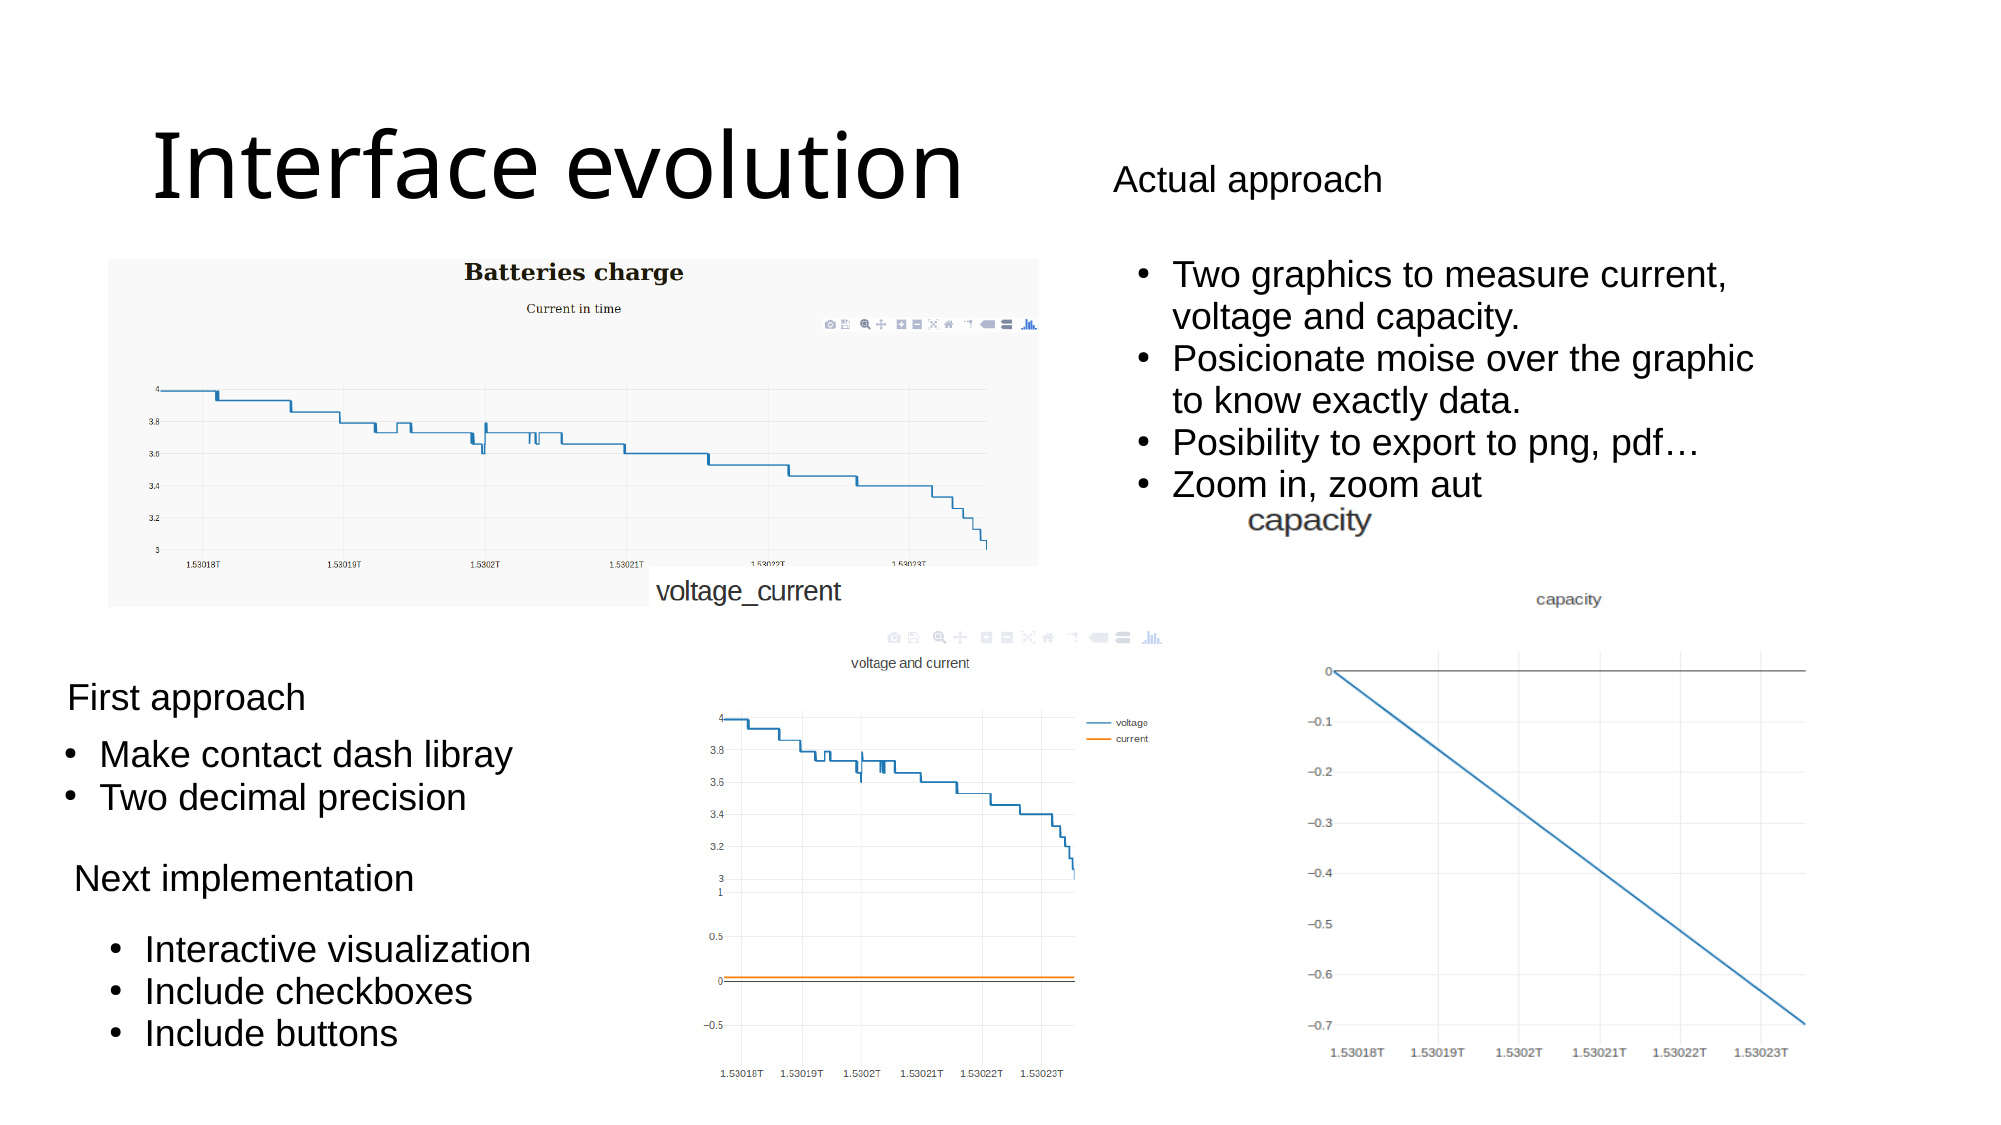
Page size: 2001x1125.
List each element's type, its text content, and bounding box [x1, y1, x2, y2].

text_box Interactive visualization Include checkboxes Include buttons [94, 921, 603, 1042]
text_box Next implementation [59, 850, 650, 901]
text_box Make contact dash libray Two decimal precision [49, 726, 617, 812]
text_box Two graphics to measure current, voltage and capacity. Posicionate moise over the graphic to know exactly data. Posibility to export to png, pdf… Zoom in, zoom aut [1122, 246, 1808, 473]
title Interface evolution [137, 59, 1863, 278]
text_box Actual approach [1098, 150, 1701, 201]
picture [106, 259, 1215, 1108]
text_box First approach [52, 668, 649, 719]
picture [1239, 496, 1855, 1086]
